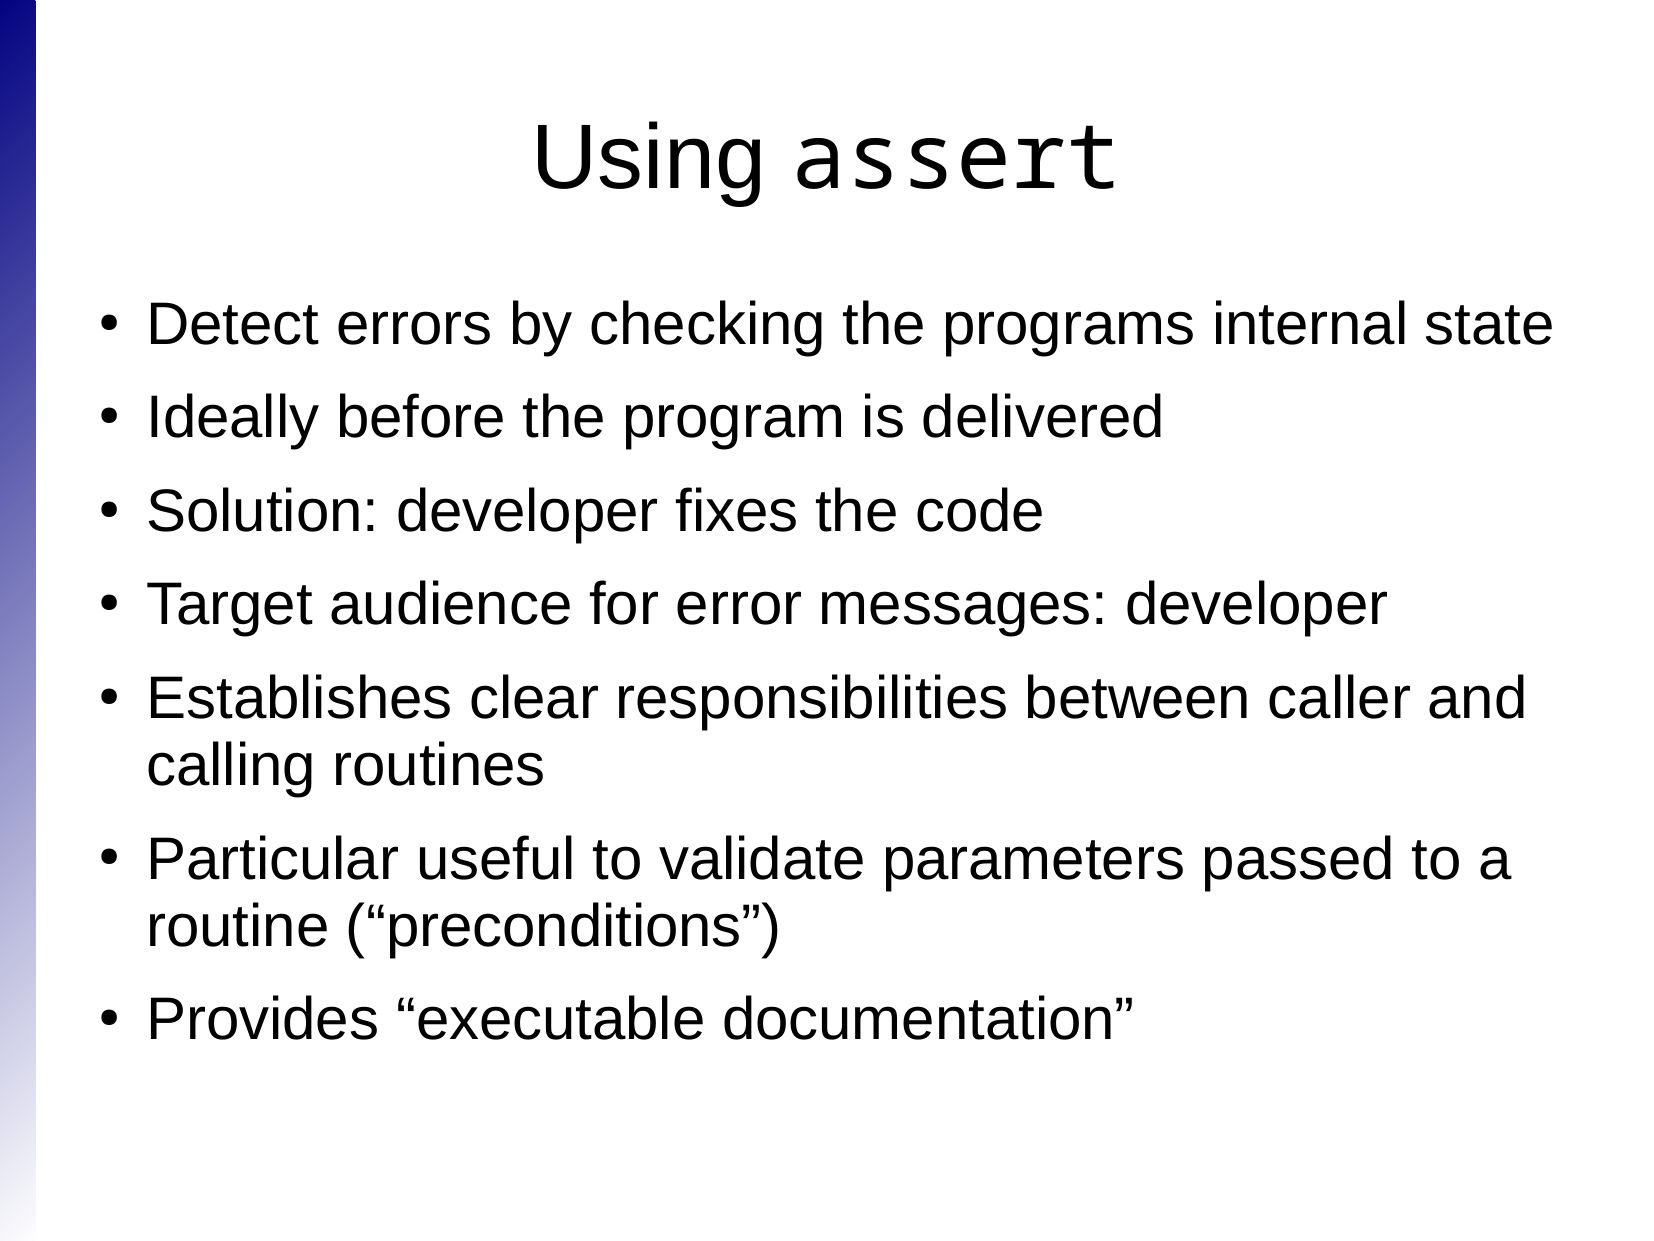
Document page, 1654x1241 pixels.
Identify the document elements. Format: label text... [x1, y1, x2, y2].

list Detect errors by checking the programs internal state Ideally before the program is delivered Solution: developer fixes the code Target audience for error messages: developer Establishes clear responsibilities between caller and calling routines Particular useful to validate parameters passed to a routine (“preconditions”) Provides “executable documentation” [82, 290, 1571, 1109]
title Using assert [82, 49, 1571, 257]
